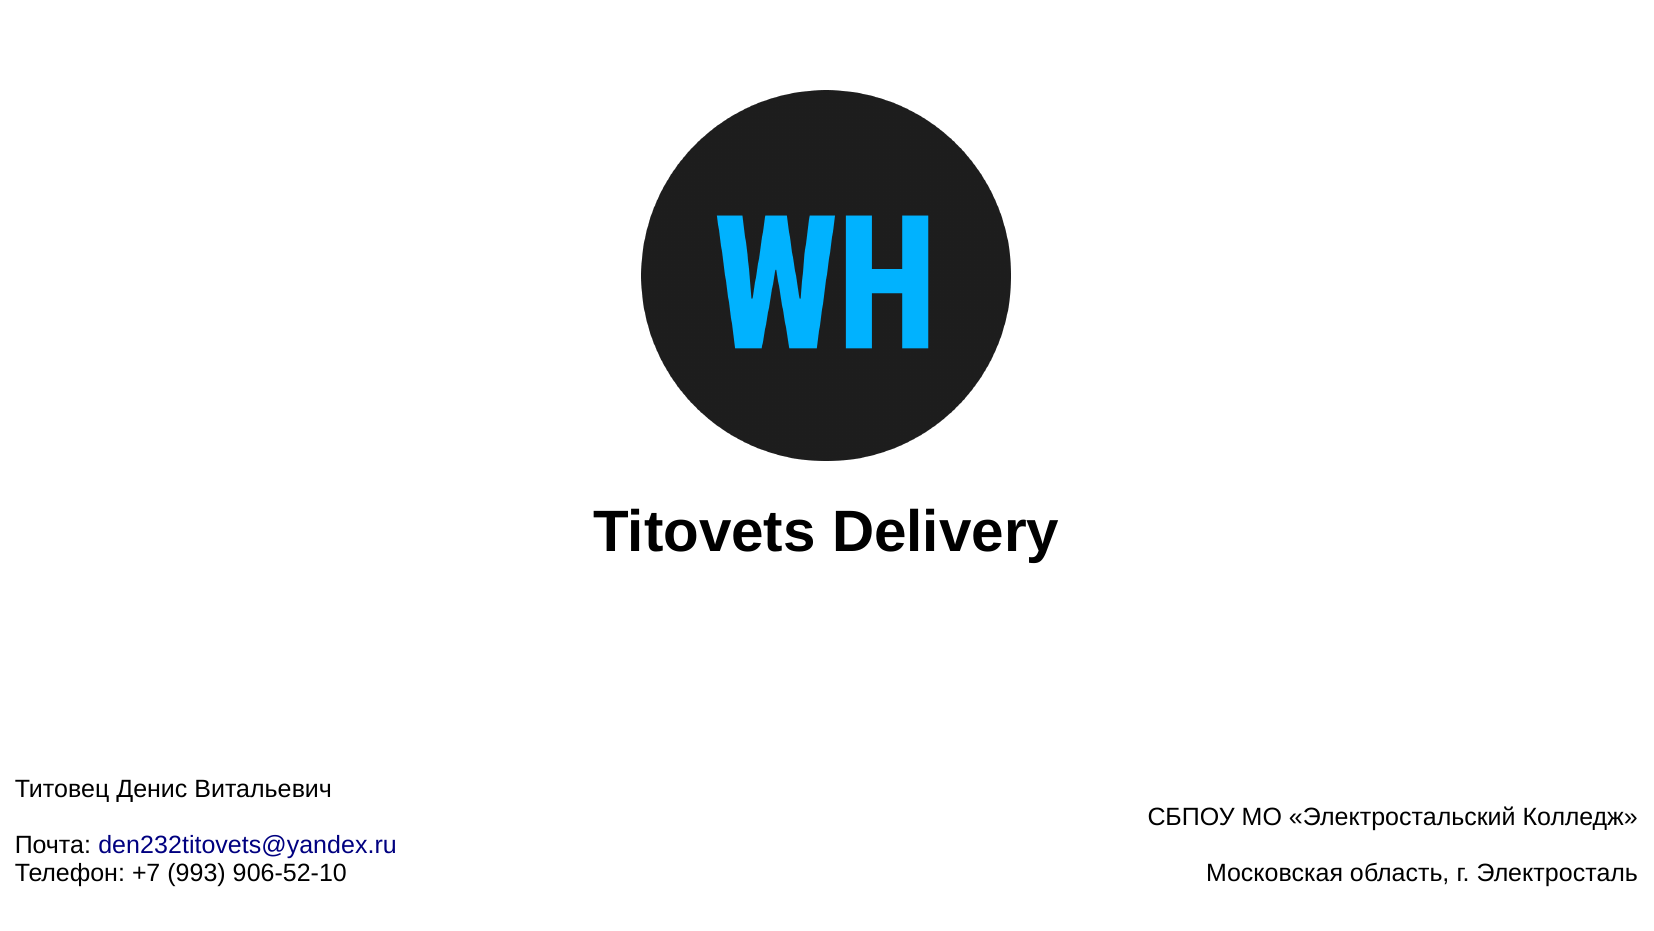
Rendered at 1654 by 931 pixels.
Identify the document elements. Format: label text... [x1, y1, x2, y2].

text_box СБПОУ МО «Электростальский Колледж» Московская область, г. Электросталь [1114, 767, 1654, 931]
picture [641, 90, 1011, 461]
text_box Титовец Денис Витальевич Почта: den232titovets@yandex.ru Телефон: +7 (993) 906-52-10 [0, 767, 433, 931]
subtitle Titovets Delivery [82, 171, 1571, 892]
